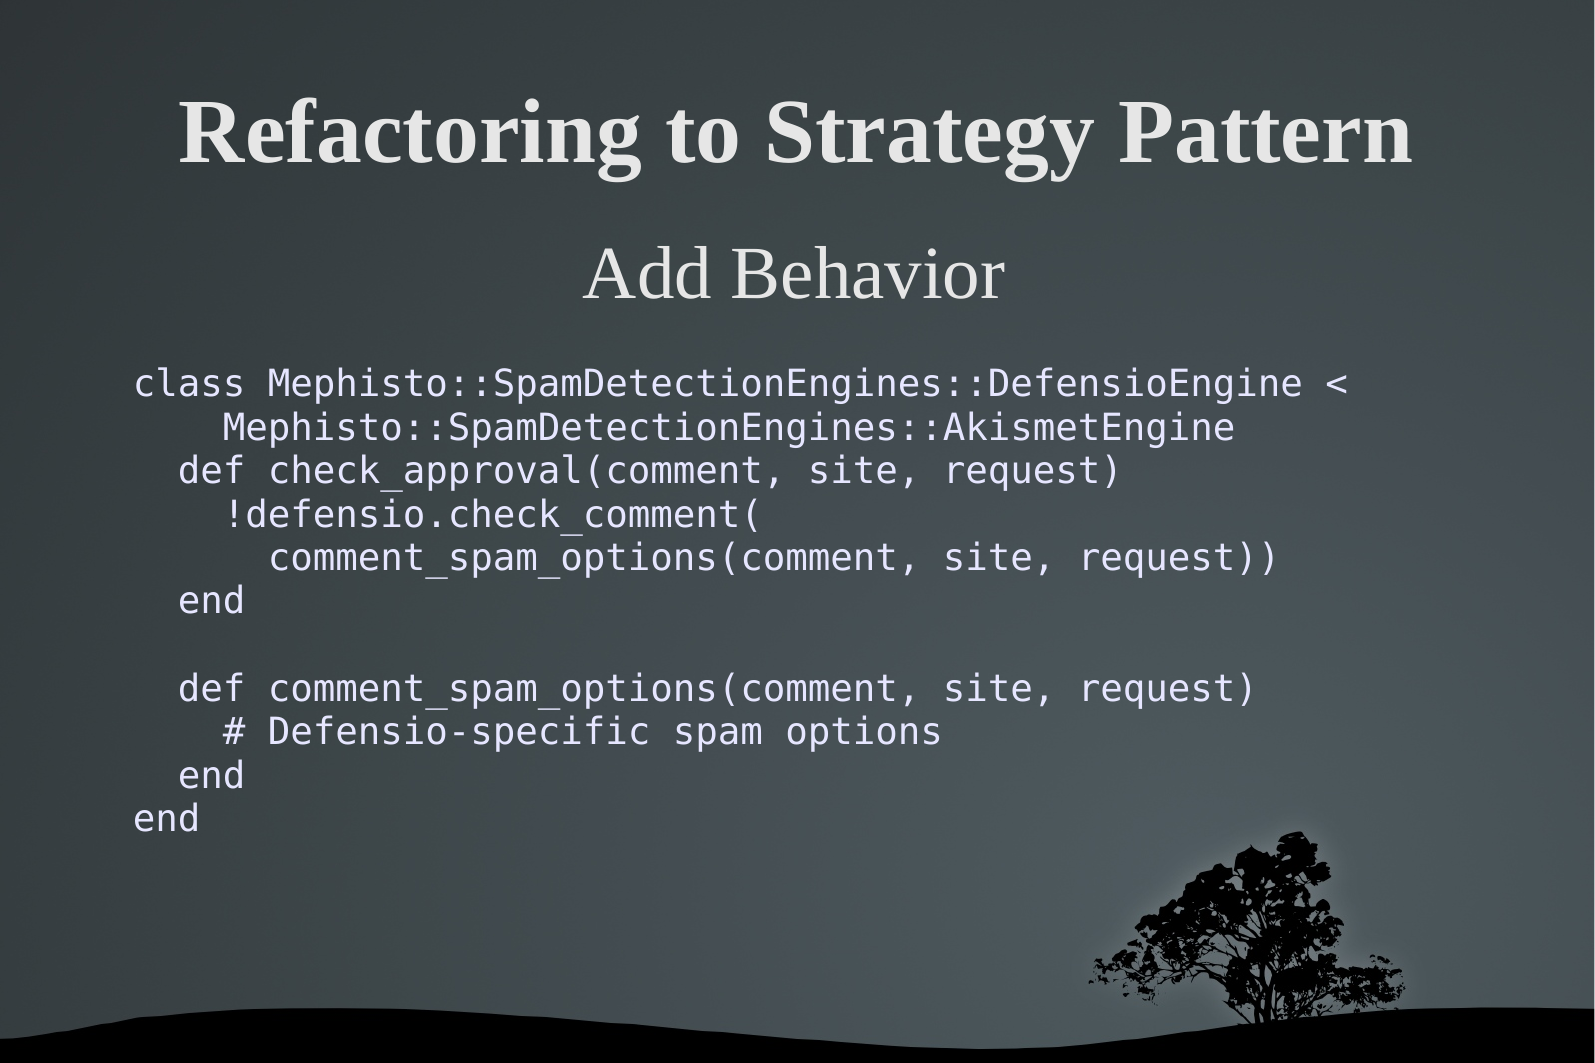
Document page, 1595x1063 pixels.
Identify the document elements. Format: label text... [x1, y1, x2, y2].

picture [0, 0, 1595, 1063]
text_box class Mephisto::SpamDetectionEngines::DefensioEngine < Mephisto::SpamDetectionEngines::AkismetEngine def check_approval(comment, site, request) !defensio.check_comment( comment_spam_options(comment, site, request)) end def comment_spam_options(comment, site, request) # Defensio-specific spam options end end [118, 354, 1477, 916]
title Add Behavior [76, 221, 1512, 325]
title Refactoring to Strategy Pattern [79, 49, 1515, 213]
